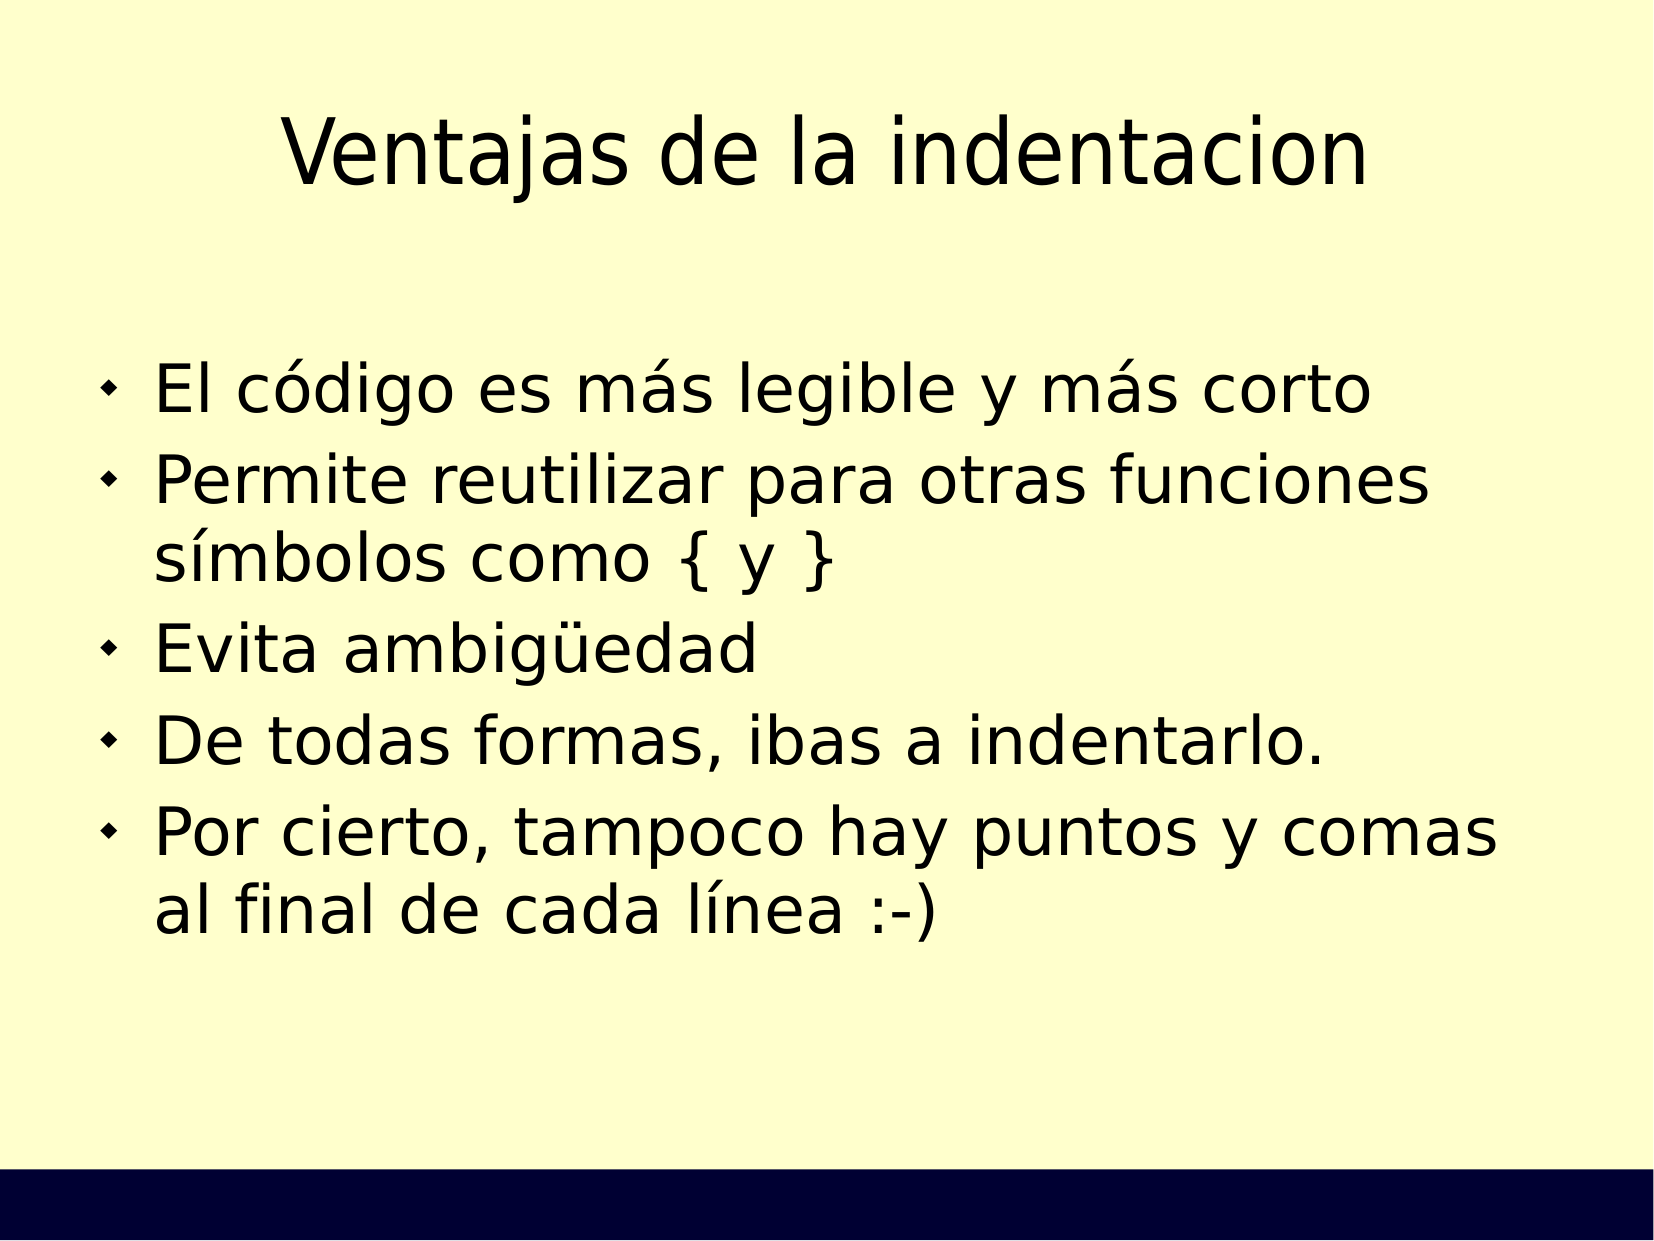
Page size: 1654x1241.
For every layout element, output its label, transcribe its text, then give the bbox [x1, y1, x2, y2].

list El código es más legible y más corto Permite reutilizar para otras funciones símbolos como { y } Evita ambigüedad De todas formas, ibas a indentarlo. Por cierto, tampoco hay puntos y comas al final de cada línea :-) [82, 290, 1538, 1010]
title Ventajas de la indentacion [82, 49, 1571, 257]
